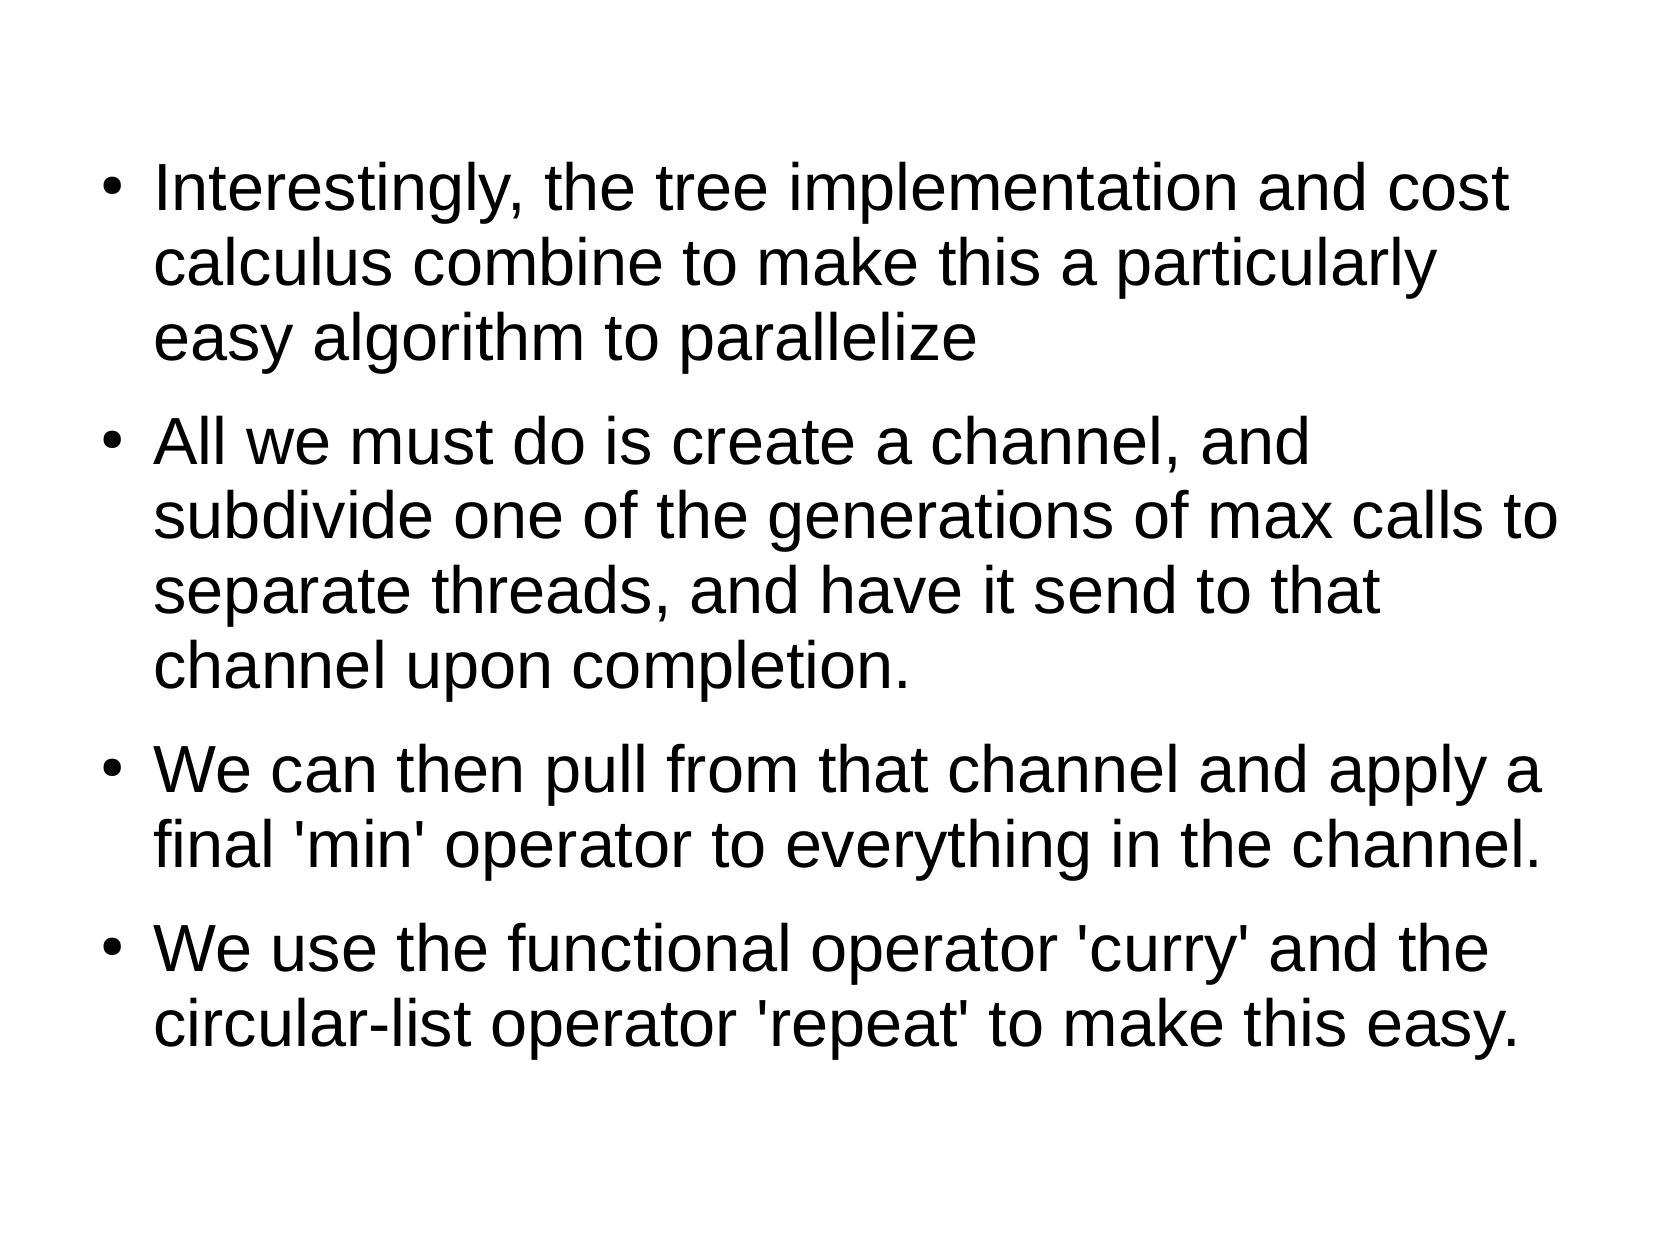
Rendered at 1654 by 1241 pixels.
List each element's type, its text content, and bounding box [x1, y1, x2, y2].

list Interestingly, the tree implementation and cost calculus combine to make this a particularly easy algorithm to parallelize All we must do is create a channel, and subdivide one of the generations of max calls to separate threads, and have it send to that channel upon completion. We can then pull from that channel and apply a final 'min' operator to everything in the channel. We use the functional operator 'curry' and the circular-list operator 'repeat' to make this easy. [82, 150, 1571, 1109]
